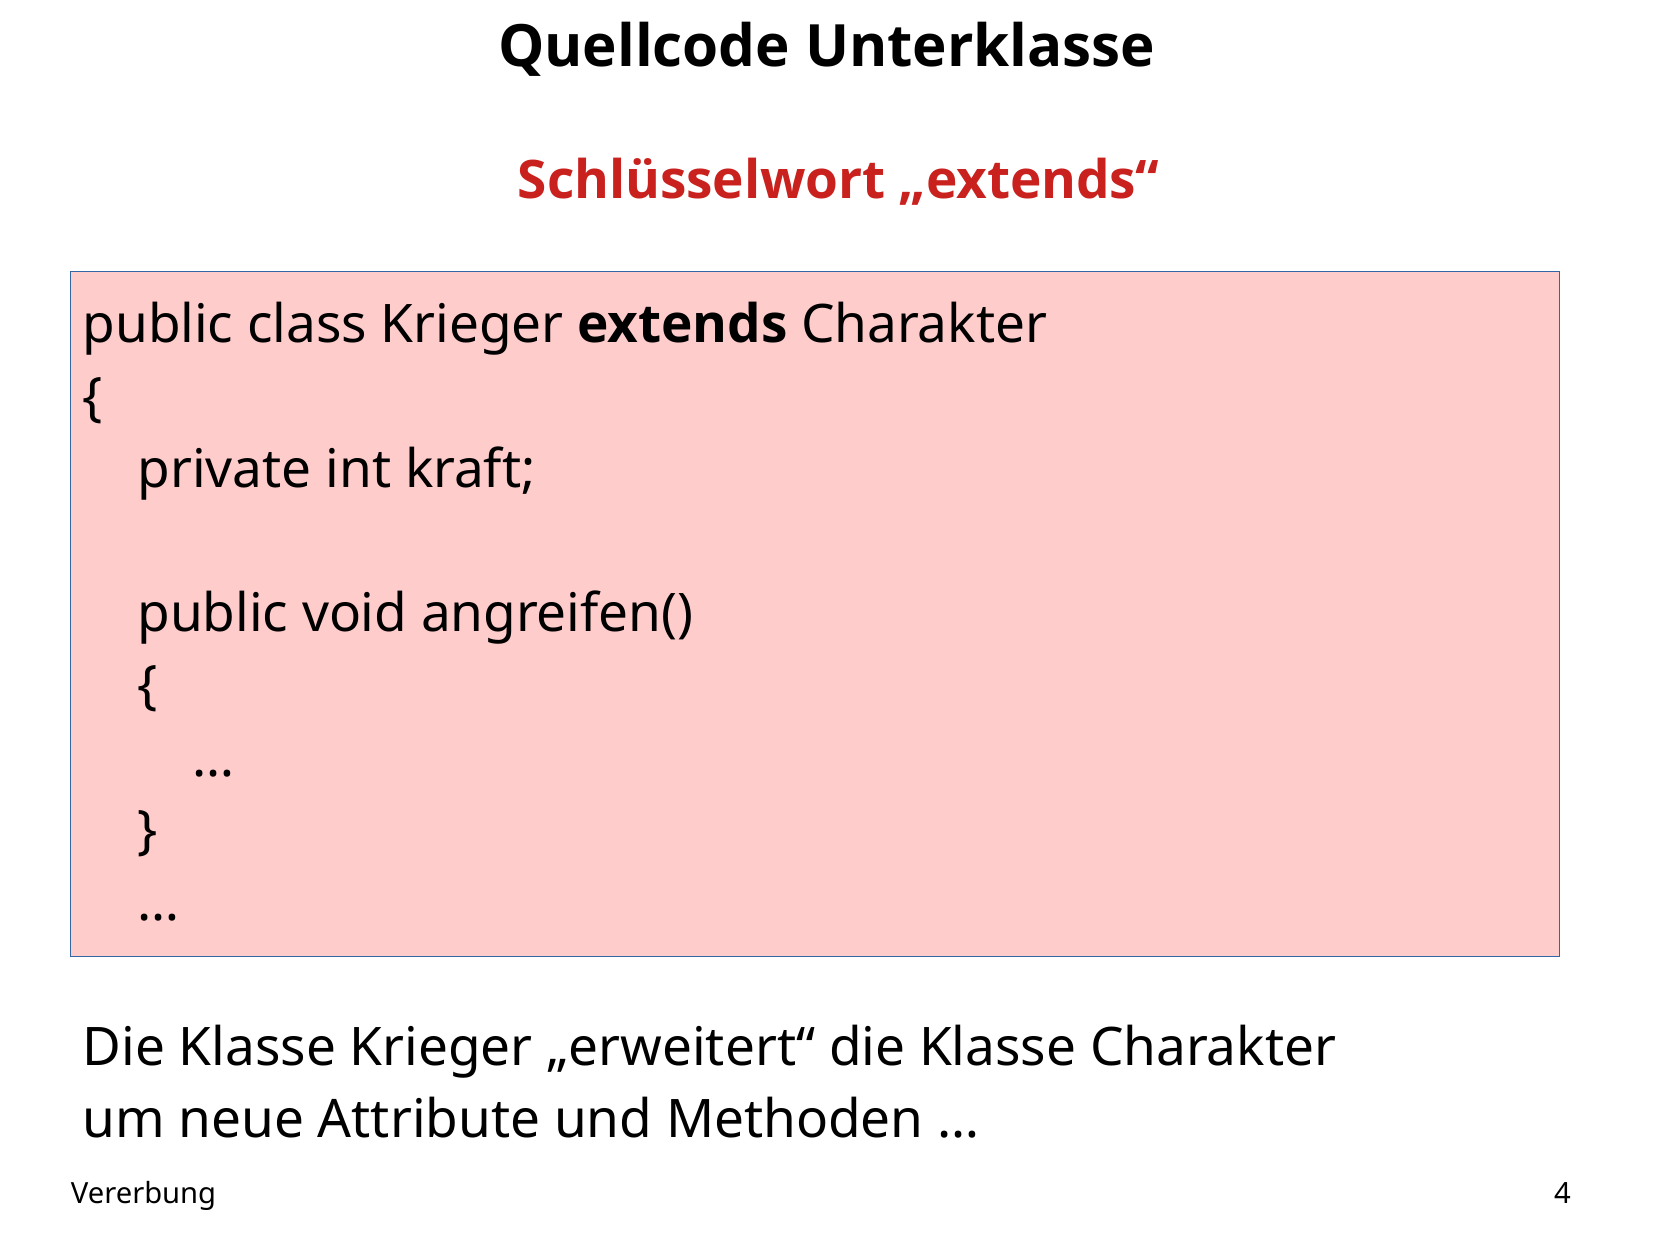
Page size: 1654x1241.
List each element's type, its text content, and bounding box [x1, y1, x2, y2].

list Schlüsselwort „extends“ public class Krieger extends Charakter { private int kraft; public void angreifen() { … } … Die Klasse Krieger „erweitert“ die Klasse Charakter um neue Attribute und Methoden … [82, 141, 1595, 1158]
text_box [70, 271, 82, 957]
title Quellcode Unterklasse [0, 5, 1654, 83]
